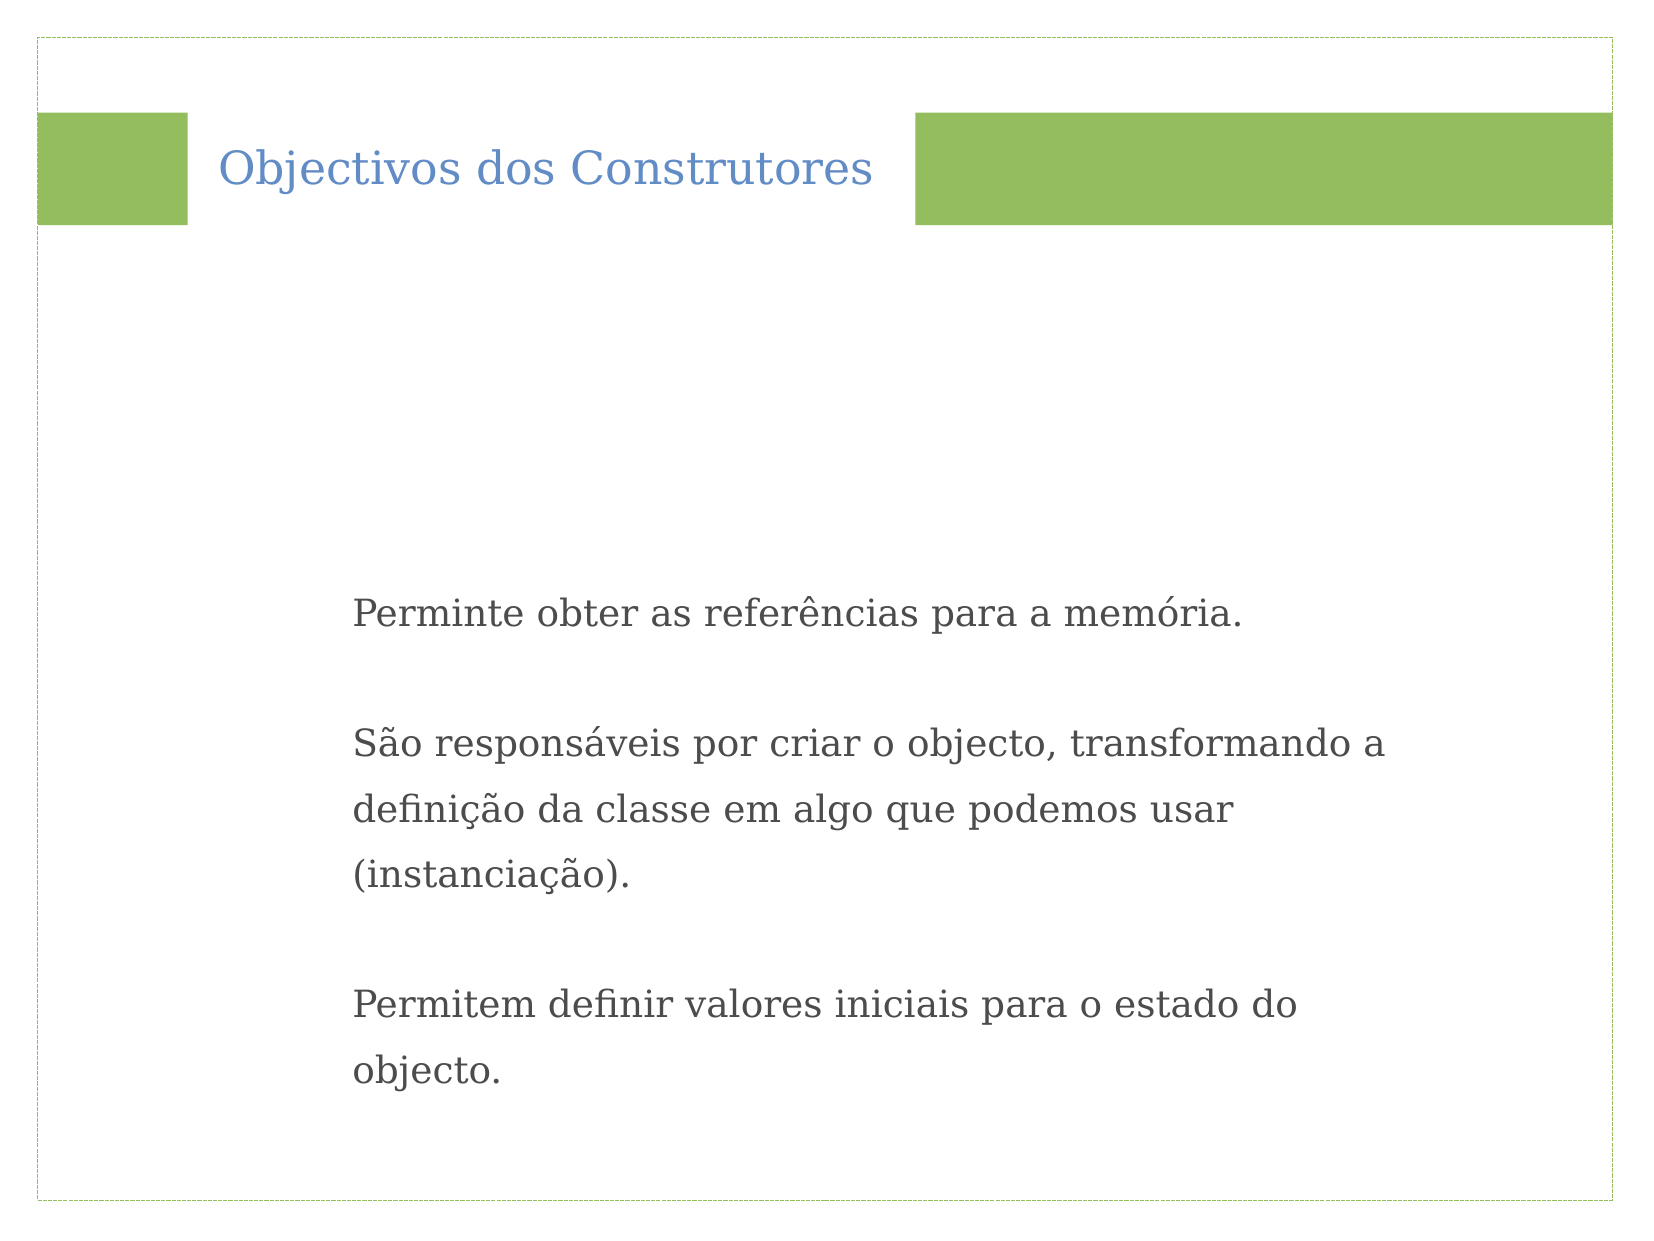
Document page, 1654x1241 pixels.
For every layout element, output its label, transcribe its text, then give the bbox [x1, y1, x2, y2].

text_box [915, 112, 1613, 226]
text_box Perminte obter as referências para a memória. São responsáveis por criar o objecto, transformando a definição da classe em algo que podemos usar (instanciação). Permitem definir valores iniciais para o estado do objecto. [337, 562, 1426, 1088]
text_box Objectivos dos Construtores [203, 134, 891, 203]
text_box [37, 112, 188, 226]
